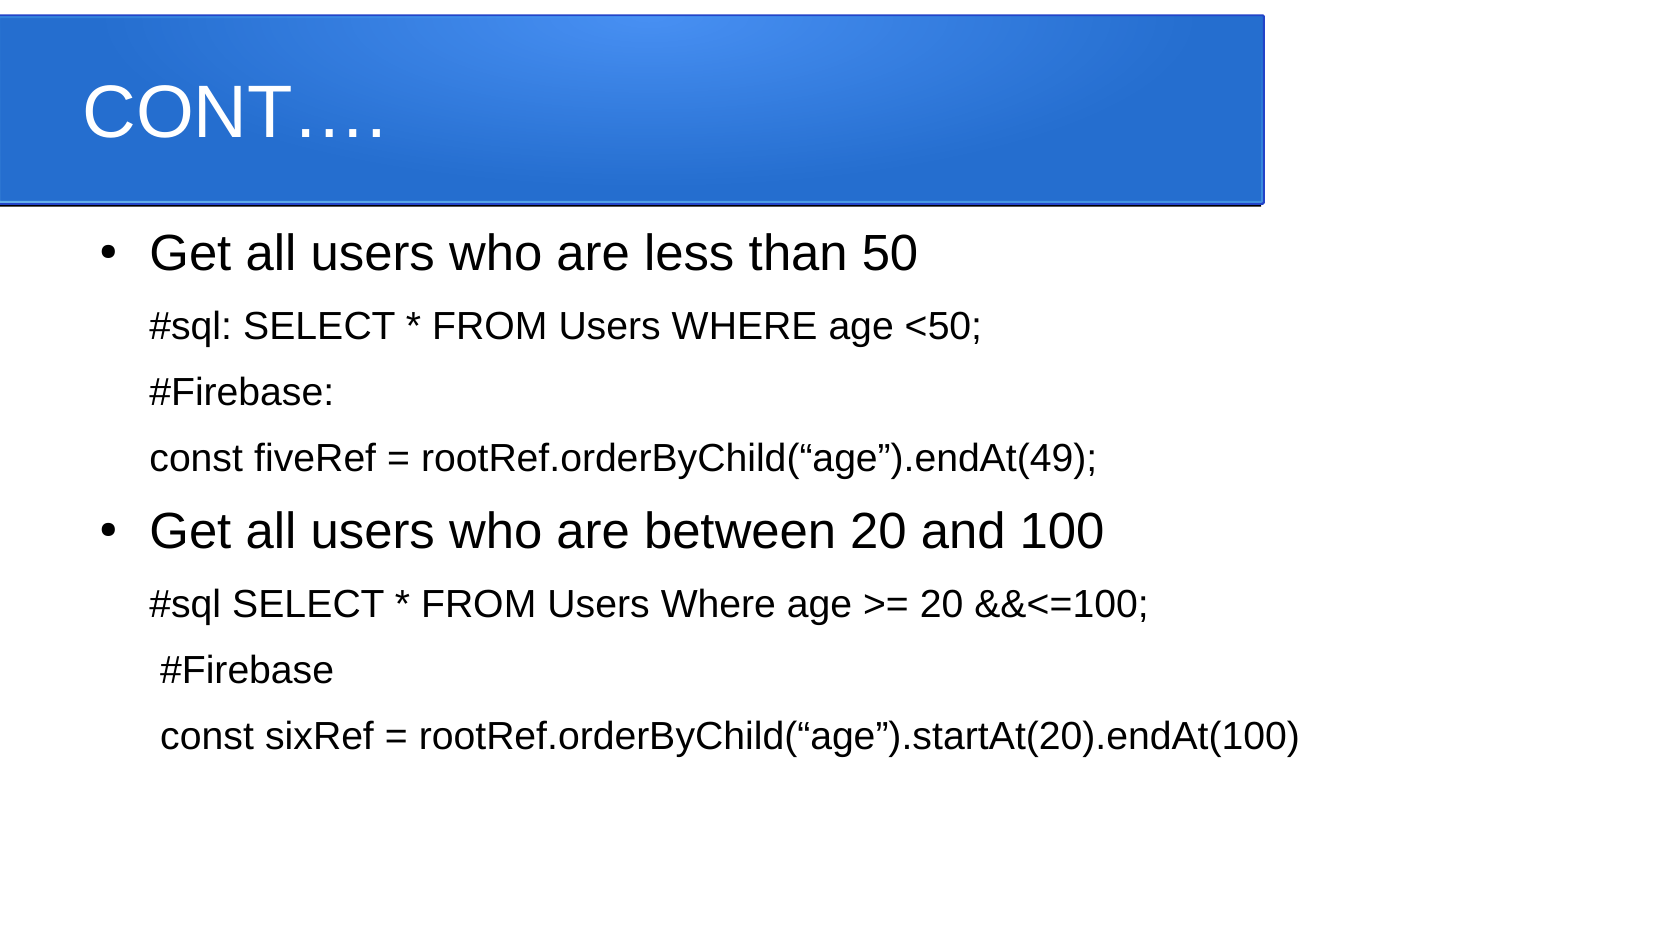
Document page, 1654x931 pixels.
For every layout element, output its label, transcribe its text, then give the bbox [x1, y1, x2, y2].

list Get all users who are less than 50 #sql: SELECT * FROM Users WHERE age <50; #Firebase: const fiveRef = rootRef.orderByChild(“age”).endAt(49); Get all users who are between 20 and 100 #sql SELECT * FROM Users Where age >= 20 &&<=100; #Firebase const sixRef = rootRef.orderByChild(“age”).startAt(20).endAt(100) [82, 224, 1571, 764]
title CONT…. [82, 35, 1235, 189]
